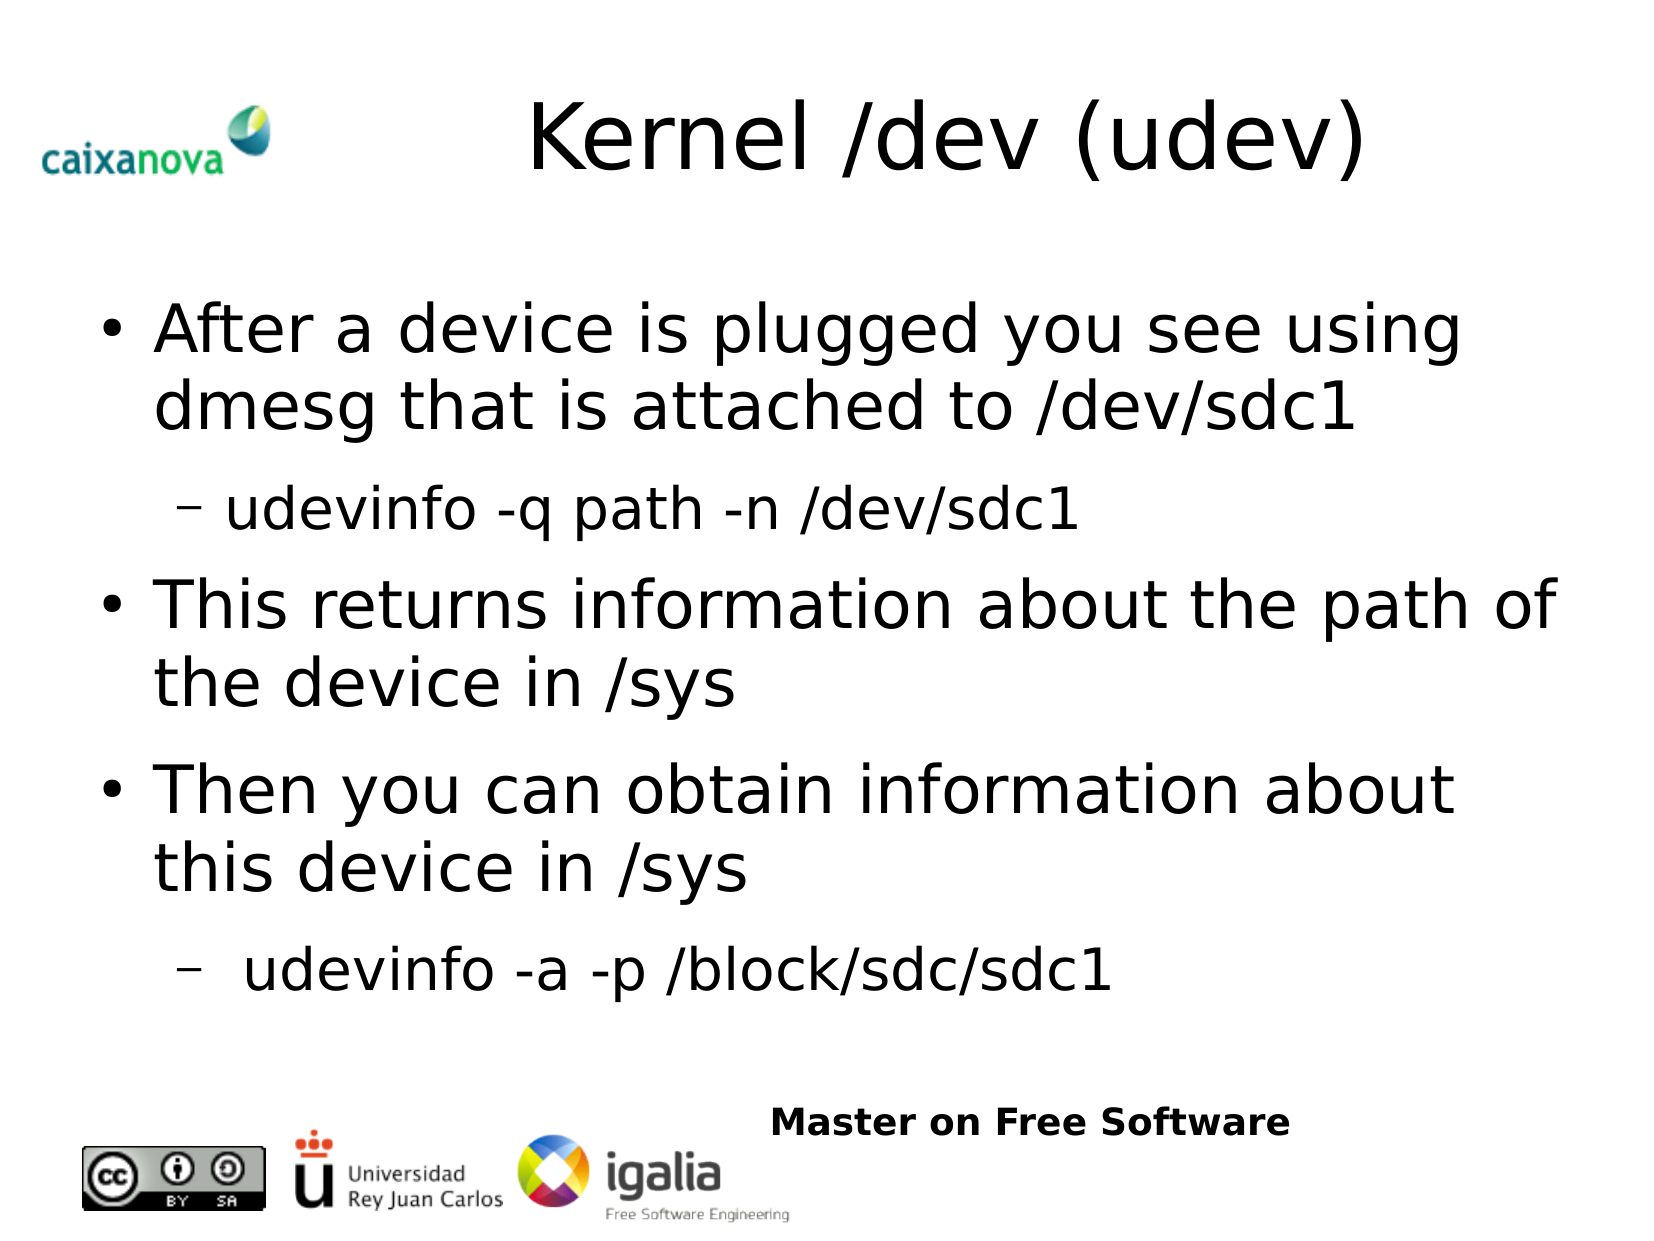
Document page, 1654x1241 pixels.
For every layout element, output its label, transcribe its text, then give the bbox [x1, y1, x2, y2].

list After a device is plugged you see using dmesg that is attached to /dev/sdc1 udevinfo -q path -n /dev/sdc1 This returns information about the path of the device in /sys Then you can obtain information about this device in /sys udevinfo -a -p /block/sdc/sdc1 [82, 290, 1571, 1078]
picture [29, 73, 284, 207]
picture [82, 1146, 266, 1211]
title Kernel /dev (udev) [295, 38, 1601, 237]
picture [295, 1121, 811, 1235]
